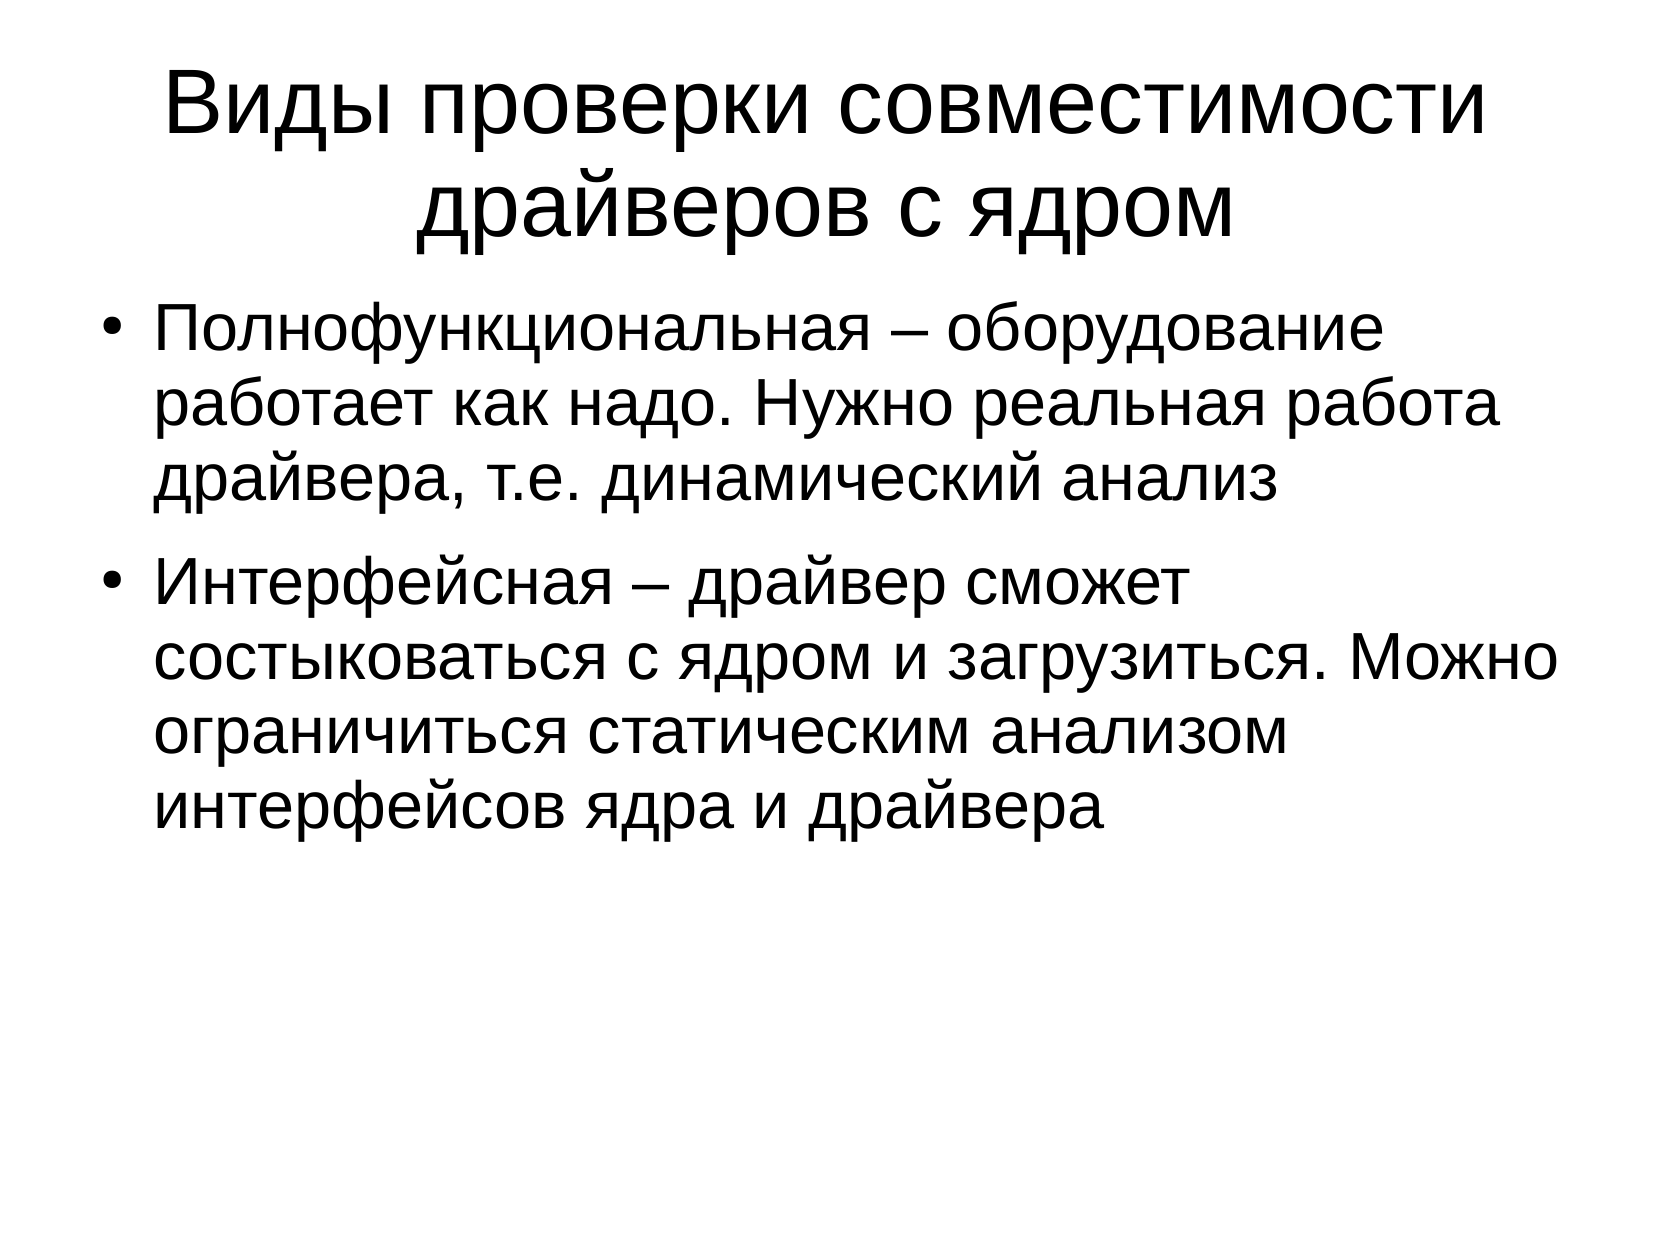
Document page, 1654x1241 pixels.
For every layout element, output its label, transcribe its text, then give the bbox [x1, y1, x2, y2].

title Виды проверки совместимости драйверов с ядром [82, 50, 1571, 256]
list Полнофункциональная – оборудование работает как надо. Нужно реальная работа драйвера, т.е. динамический анализ Интерфейсная – драйвер сможет состыковаться с ядром и загрузиться. Можно ограничиться статическим анализом интерфейсов ядра и драйвера [82, 290, 1571, 1109]
